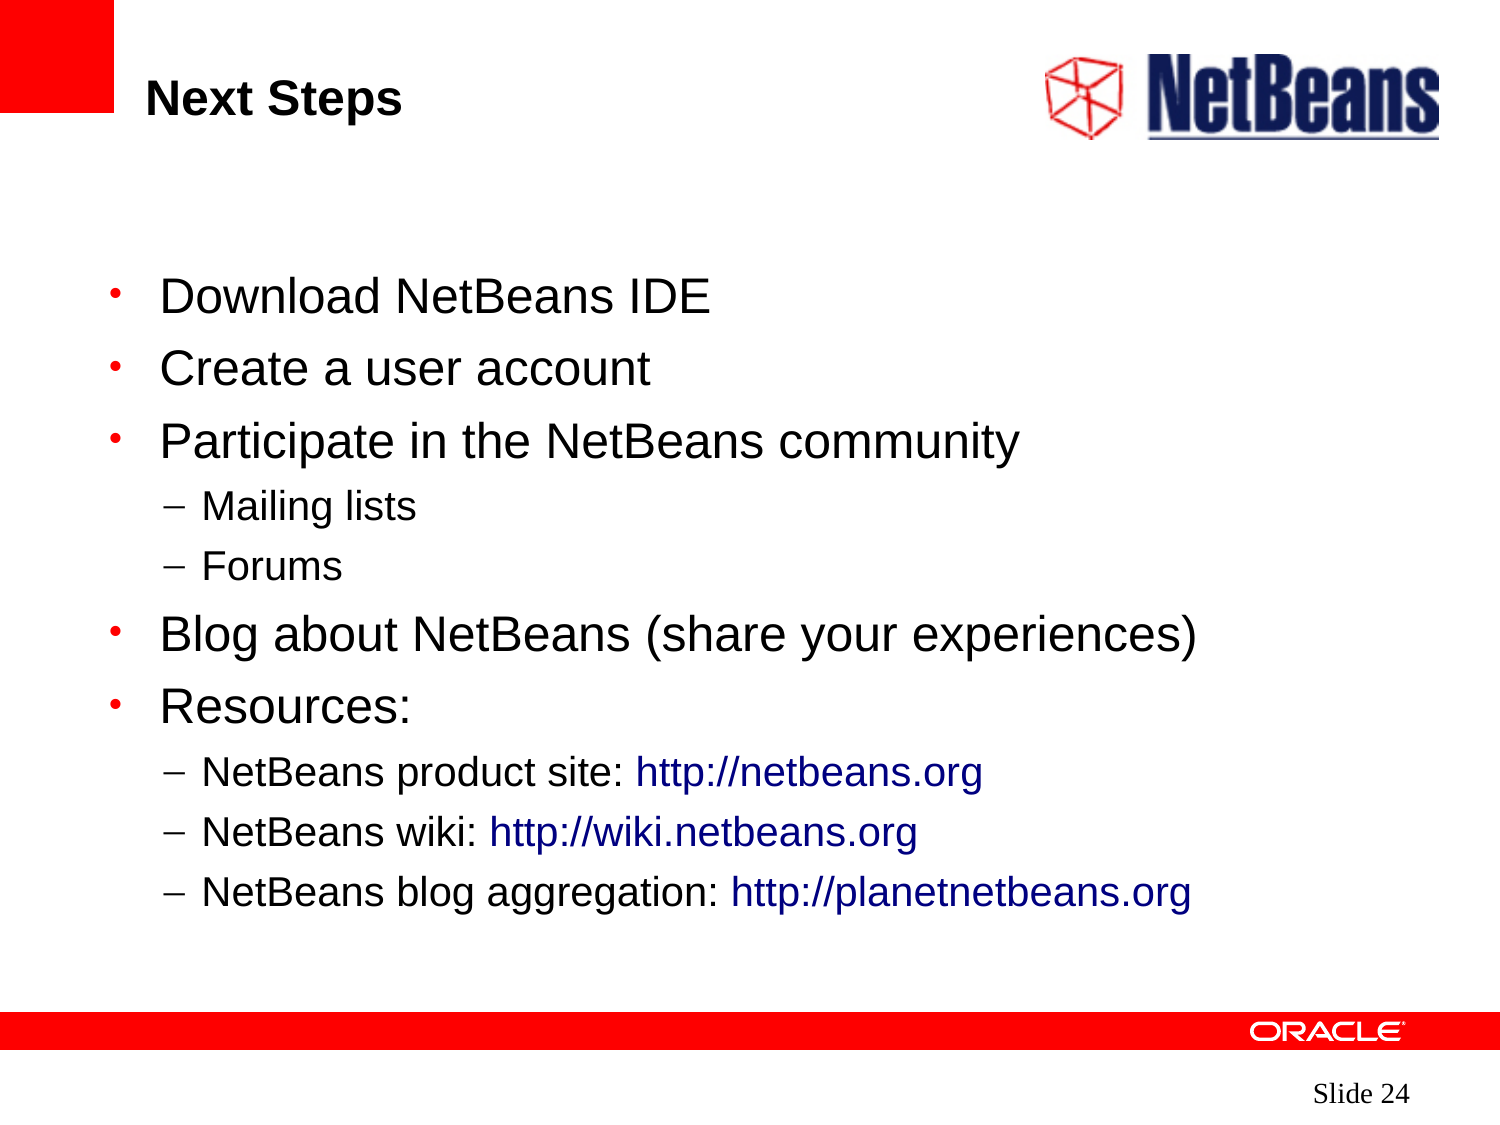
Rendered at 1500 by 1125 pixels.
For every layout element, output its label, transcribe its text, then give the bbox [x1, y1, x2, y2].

list Download NetBeans IDE Create a user account Participate in the NetBeans community Mailing lists Forums Blog about NetBeans (share your experiences) Resources: NetBeans product site: http://netbeans.org NetBeans wiki: http://wiki.netbeans.org NetBeans blog aggregation: http://planetnetbeans.org [108, 263, 1425, 1006]
picture [1045, 54, 1439, 140]
picture [0, 0, 114, 113]
picture [0, 1012, 1500, 1050]
title Next Steps [130, 30, 983, 161]
